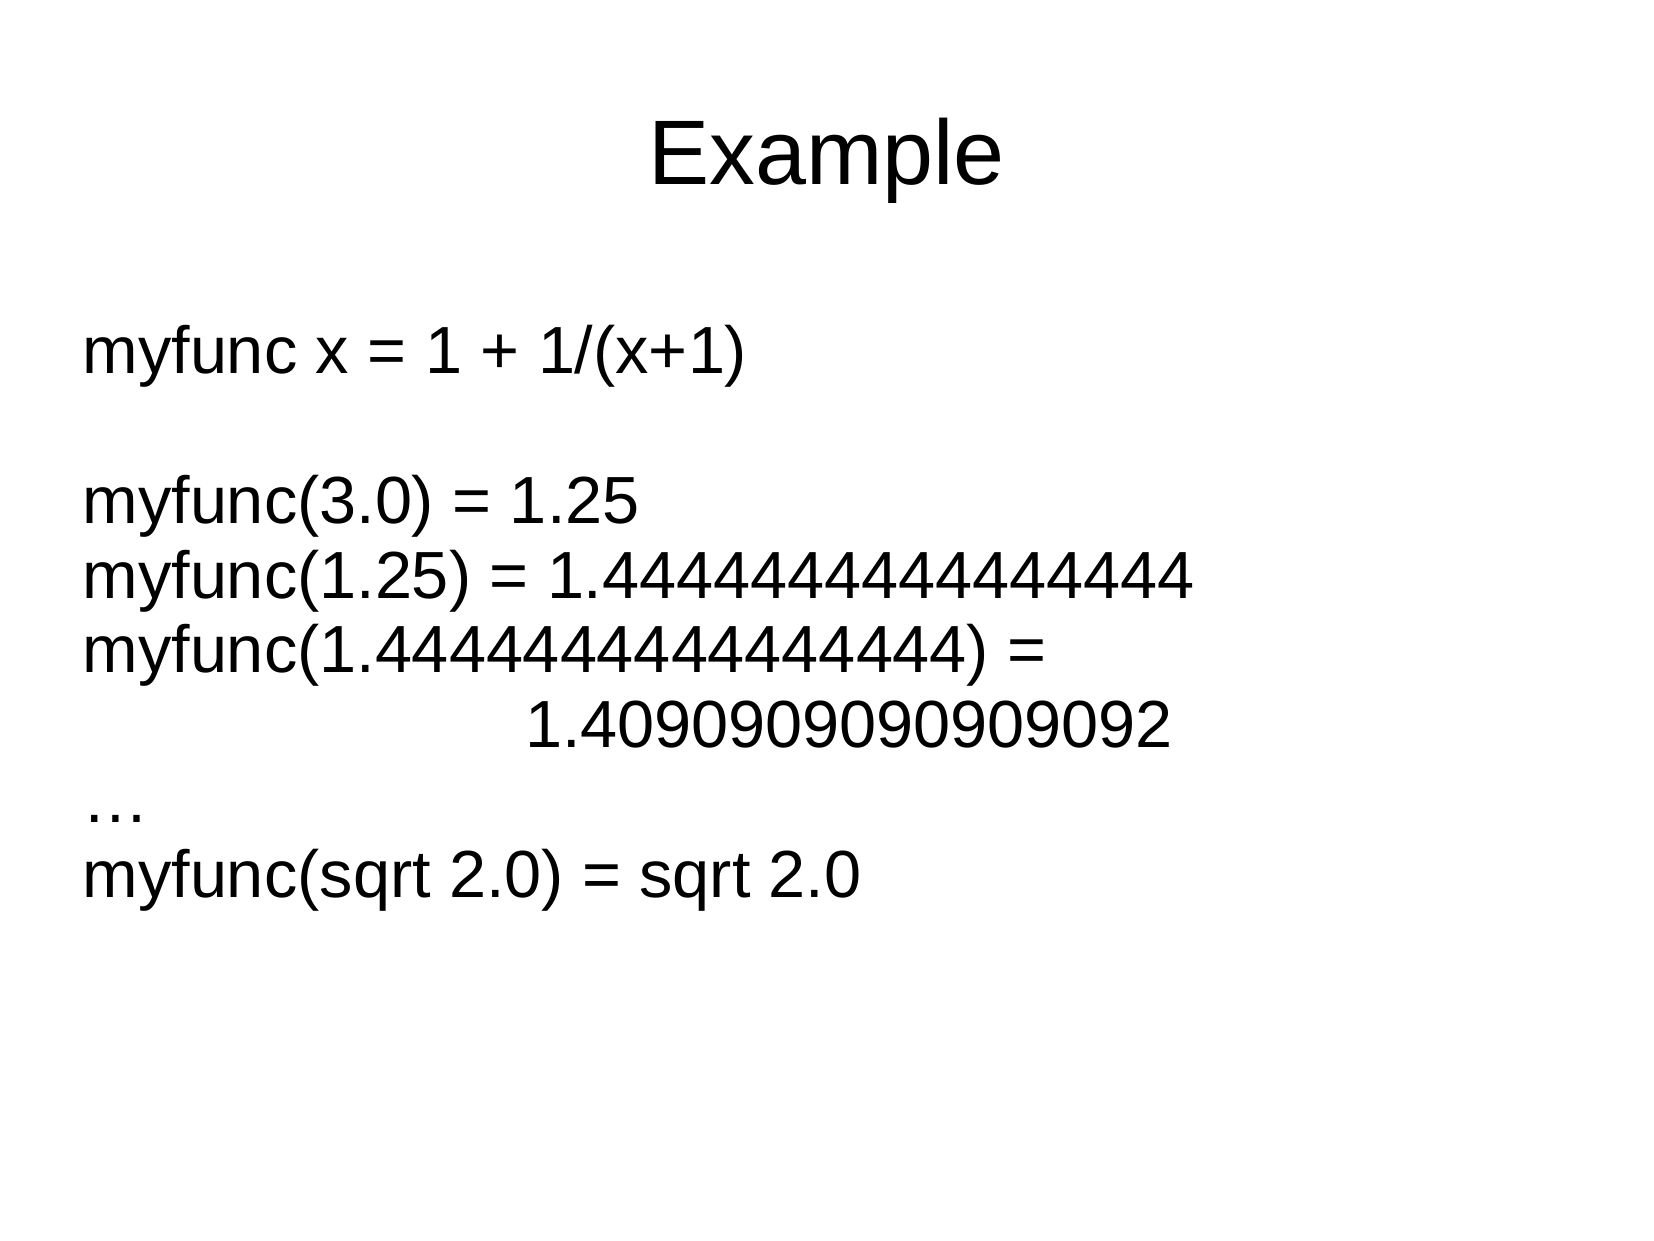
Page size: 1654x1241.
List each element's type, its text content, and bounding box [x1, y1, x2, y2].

title Example [82, 49, 1571, 257]
subtitle myfunc x = 1 + 1/(x+1) myfunc(3.0) = 1.25 myfunc(1.25) = 1.4444444444444444 myfunc(1.4444444444444444) = 1.4090909090909092 … myfunc(sqrt 2.0) = sqrt 2.0 [82, 290, 1571, 1010]
